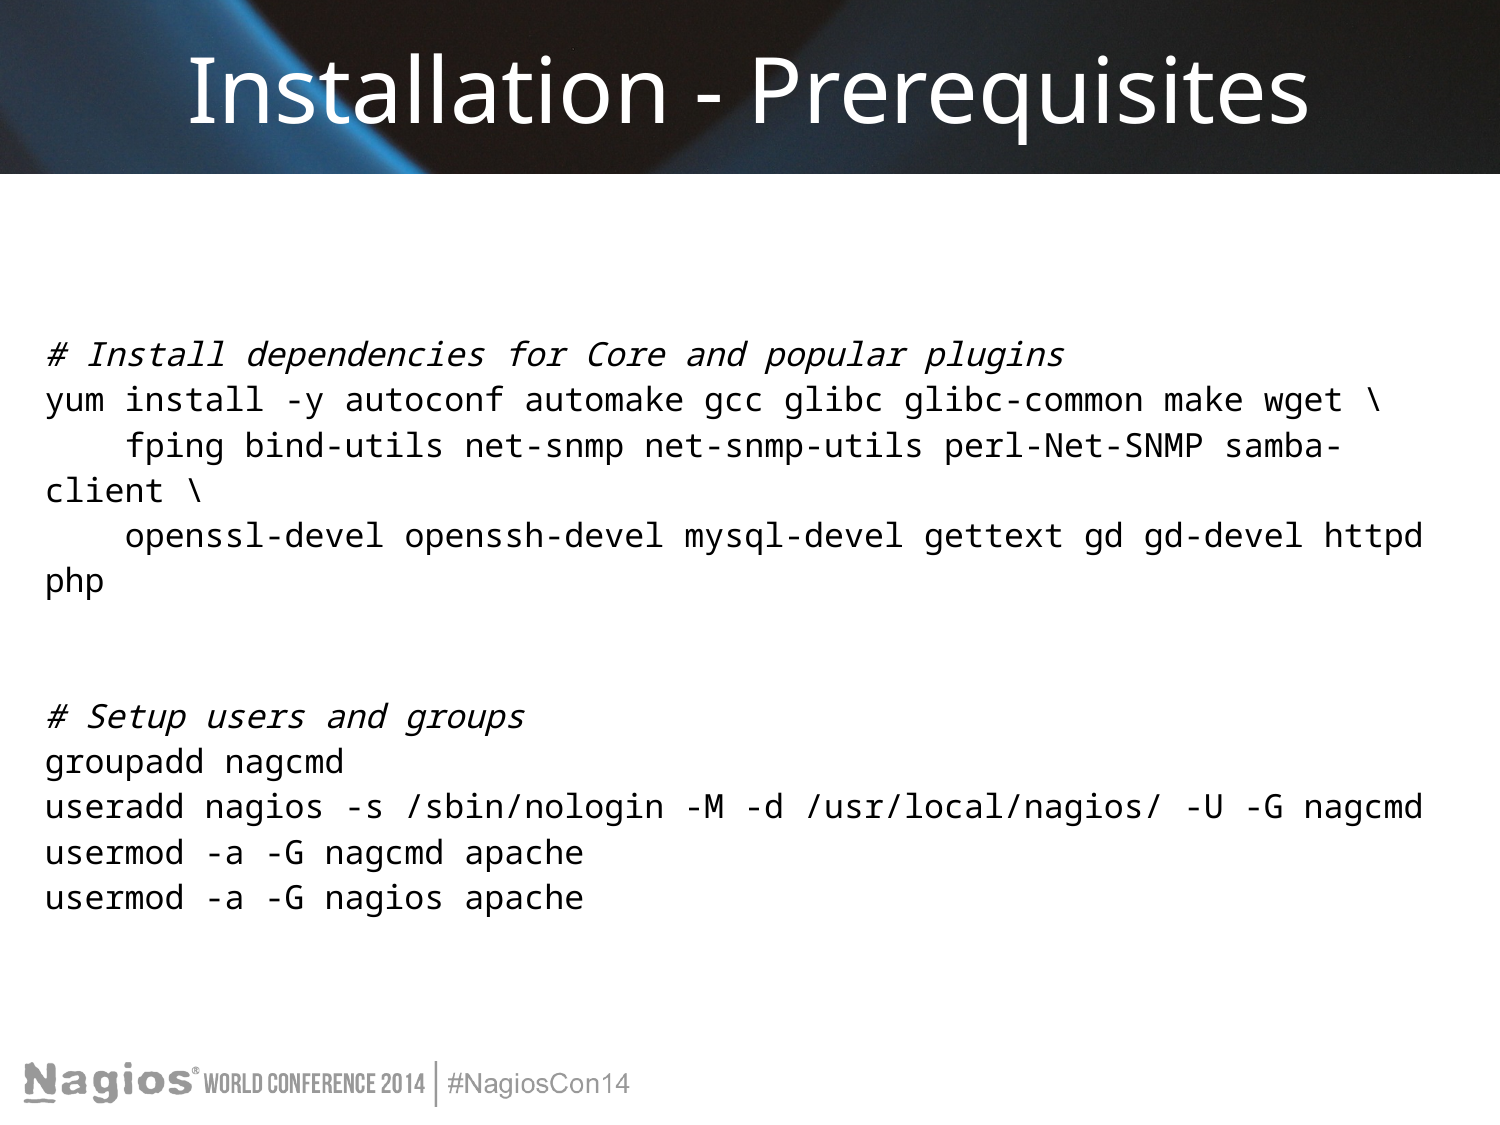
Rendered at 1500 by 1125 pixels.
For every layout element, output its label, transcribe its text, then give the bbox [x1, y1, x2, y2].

text_box # Install dependencies for Core and popular plugins yum install -y autoconf automake gcc glibc glibc-common make wget \ fping bind-utils net-snmp net-snmp-utils perl-Net-SNMP samba-client \ openssl-devel openssh-devel mysql-devel gettext gd gd-devel httpd php # Setup users and groups groupadd nagcmd useradd nagios -s /sbin/nologin -M -d /usr/local/nagios/ -U -G nagcmd usermod -a -G nagcmd apache usermod -a -G nagios apache [30, 323, 1471, 802]
title Installation - Prerequisites [75, 0, 1426, 174]
